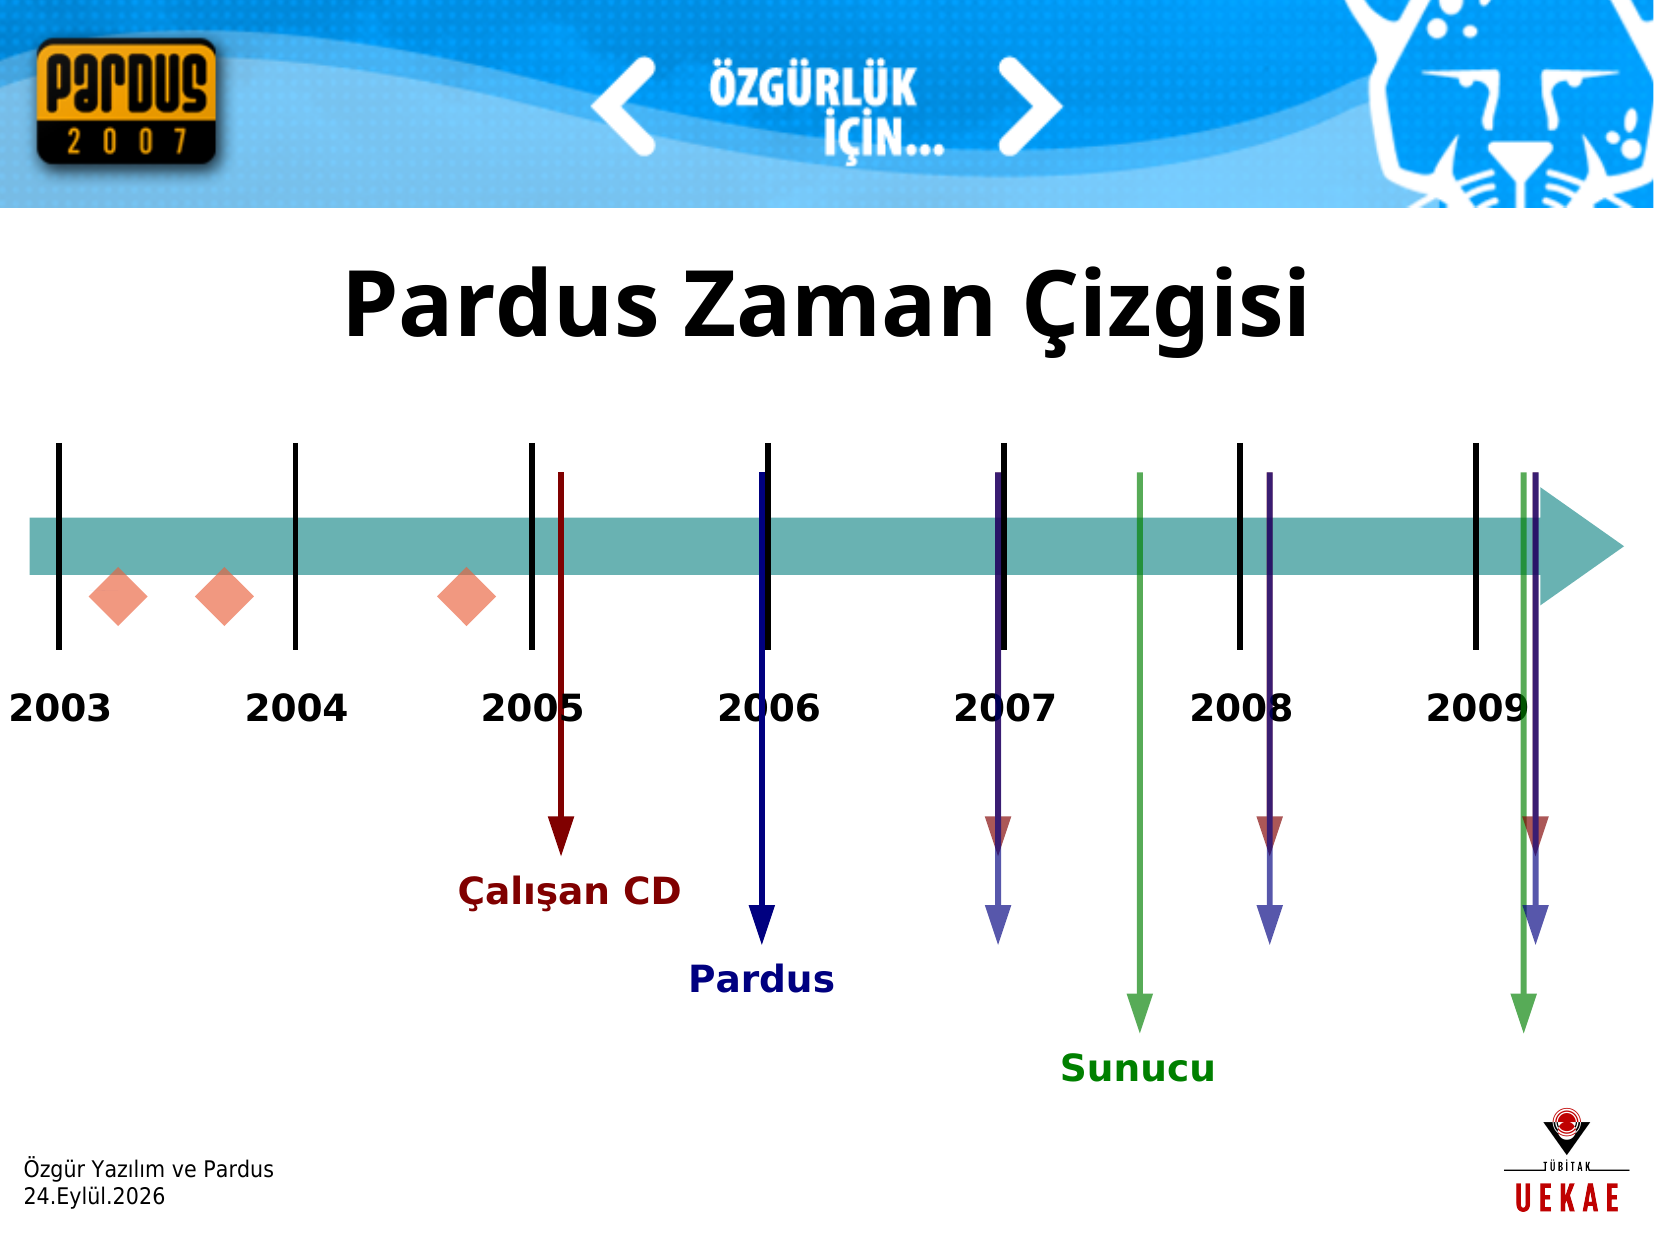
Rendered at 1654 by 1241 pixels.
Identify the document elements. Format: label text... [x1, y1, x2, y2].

text_box [535, 542, 558, 575]
text_box 2006 [702, 679, 759, 738]
text_box 2006 [765, 679, 837, 738]
text_box 2009 [1539, 679, 1545, 738]
text_box [1479, 542, 1520, 575]
title Pardus Zaman Çizgisi [82, 59, 1571, 542]
text_box 2009 [1527, 679, 1532, 738]
text_box [29, 517, 56, 575]
text_box [771, 542, 995, 575]
text_box 2005 [465, 679, 600, 738]
text_box [564, 542, 759, 575]
text_box Sunucu [1045, 1039, 1232, 1098]
text_box [298, 542, 529, 627]
text_box [1273, 542, 1473, 575]
text_box [1527, 542, 1532, 575]
text_box [1007, 542, 1136, 575]
text_box Çalışan CD [442, 862, 697, 921]
picture [0, 0, 1654, 208]
text_box Pardus [673, 950, 850, 1010]
text_box 2009 [1410, 679, 1520, 738]
text_box [62, 517, 293, 627]
text_box 2003 [0, 679, 128, 738]
text_box [1539, 508, 1625, 606]
text_box 2007 [938, 679, 995, 738]
text_box 2007 [1002, 679, 1073, 738]
text_box 2008 [1273, 679, 1309, 738]
text_box 2004 [229, 679, 364, 738]
text_box 2008 [1174, 679, 1266, 738]
text_box [1243, 542, 1266, 575]
text_box [1143, 542, 1237, 575]
picture [1500, 1104, 1634, 1215]
